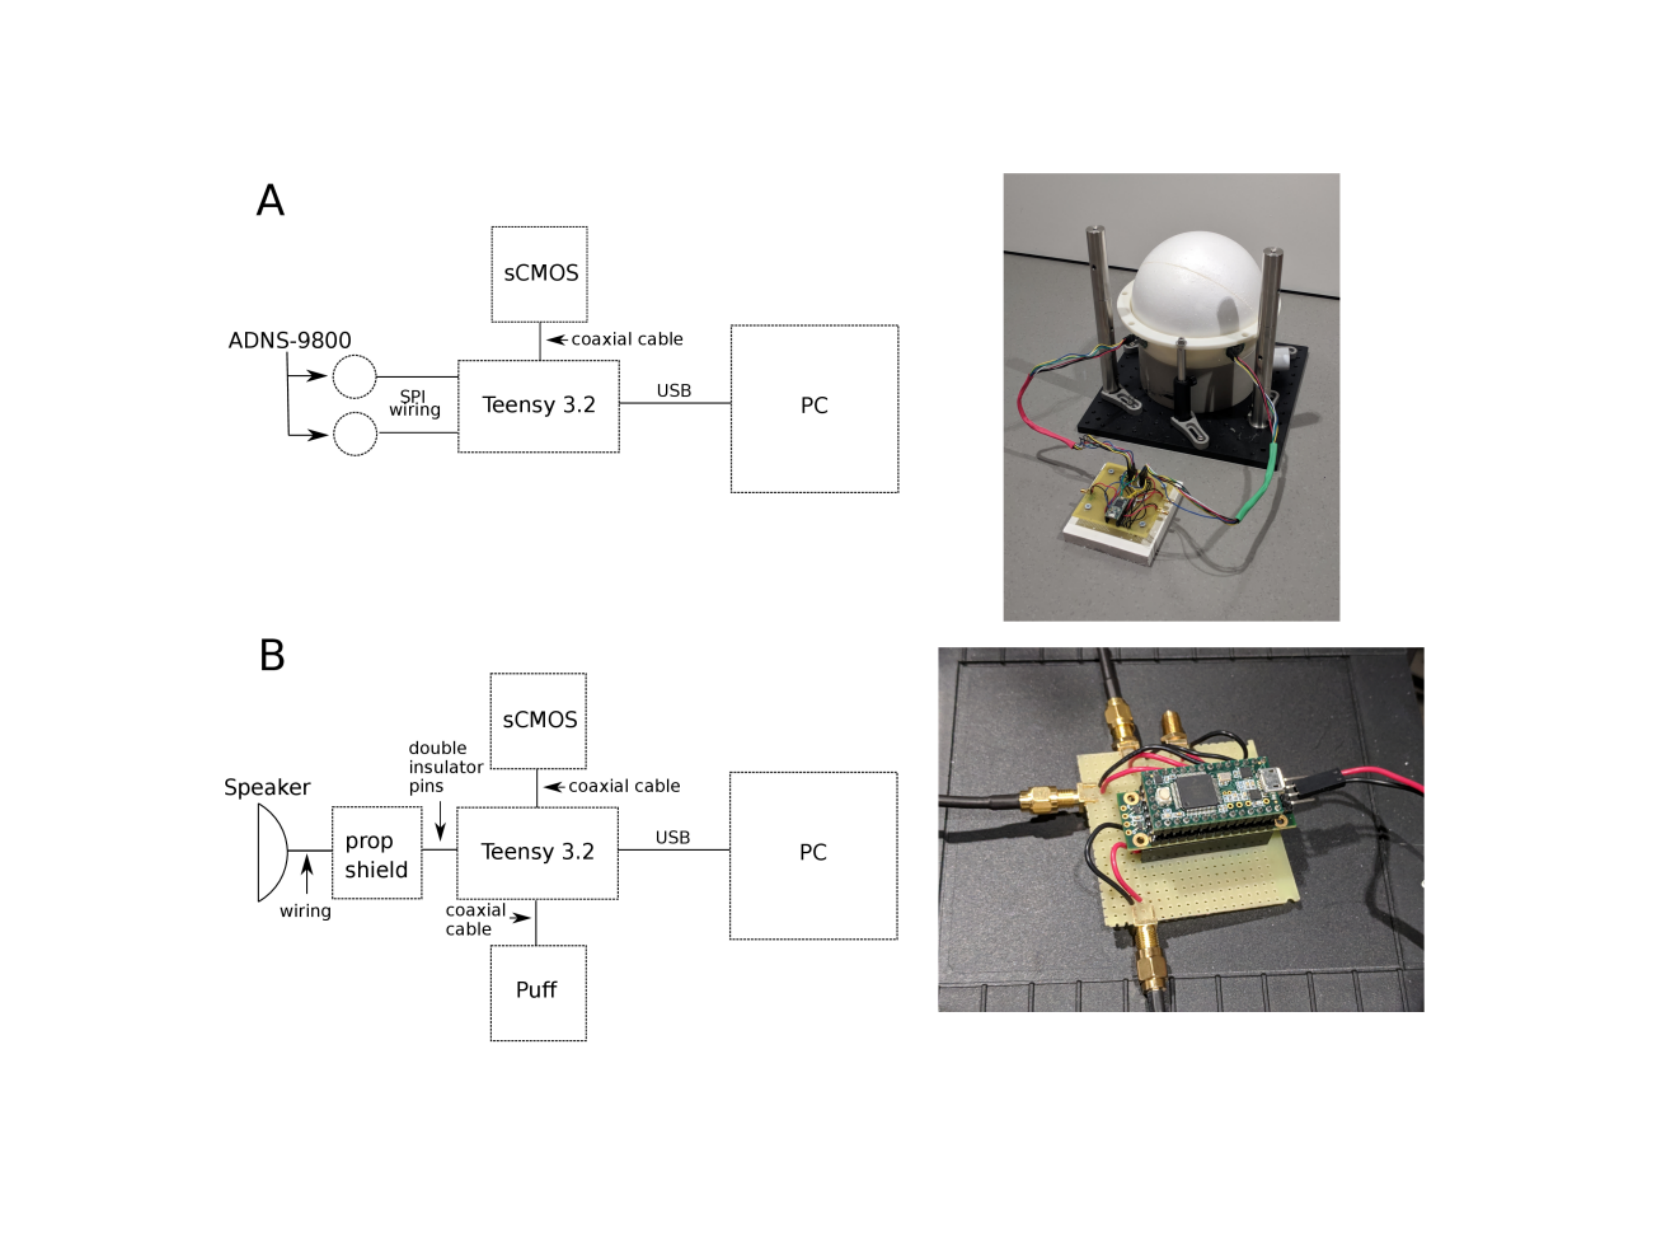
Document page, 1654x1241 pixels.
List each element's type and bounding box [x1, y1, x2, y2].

picture [225, 173, 1426, 1044]
